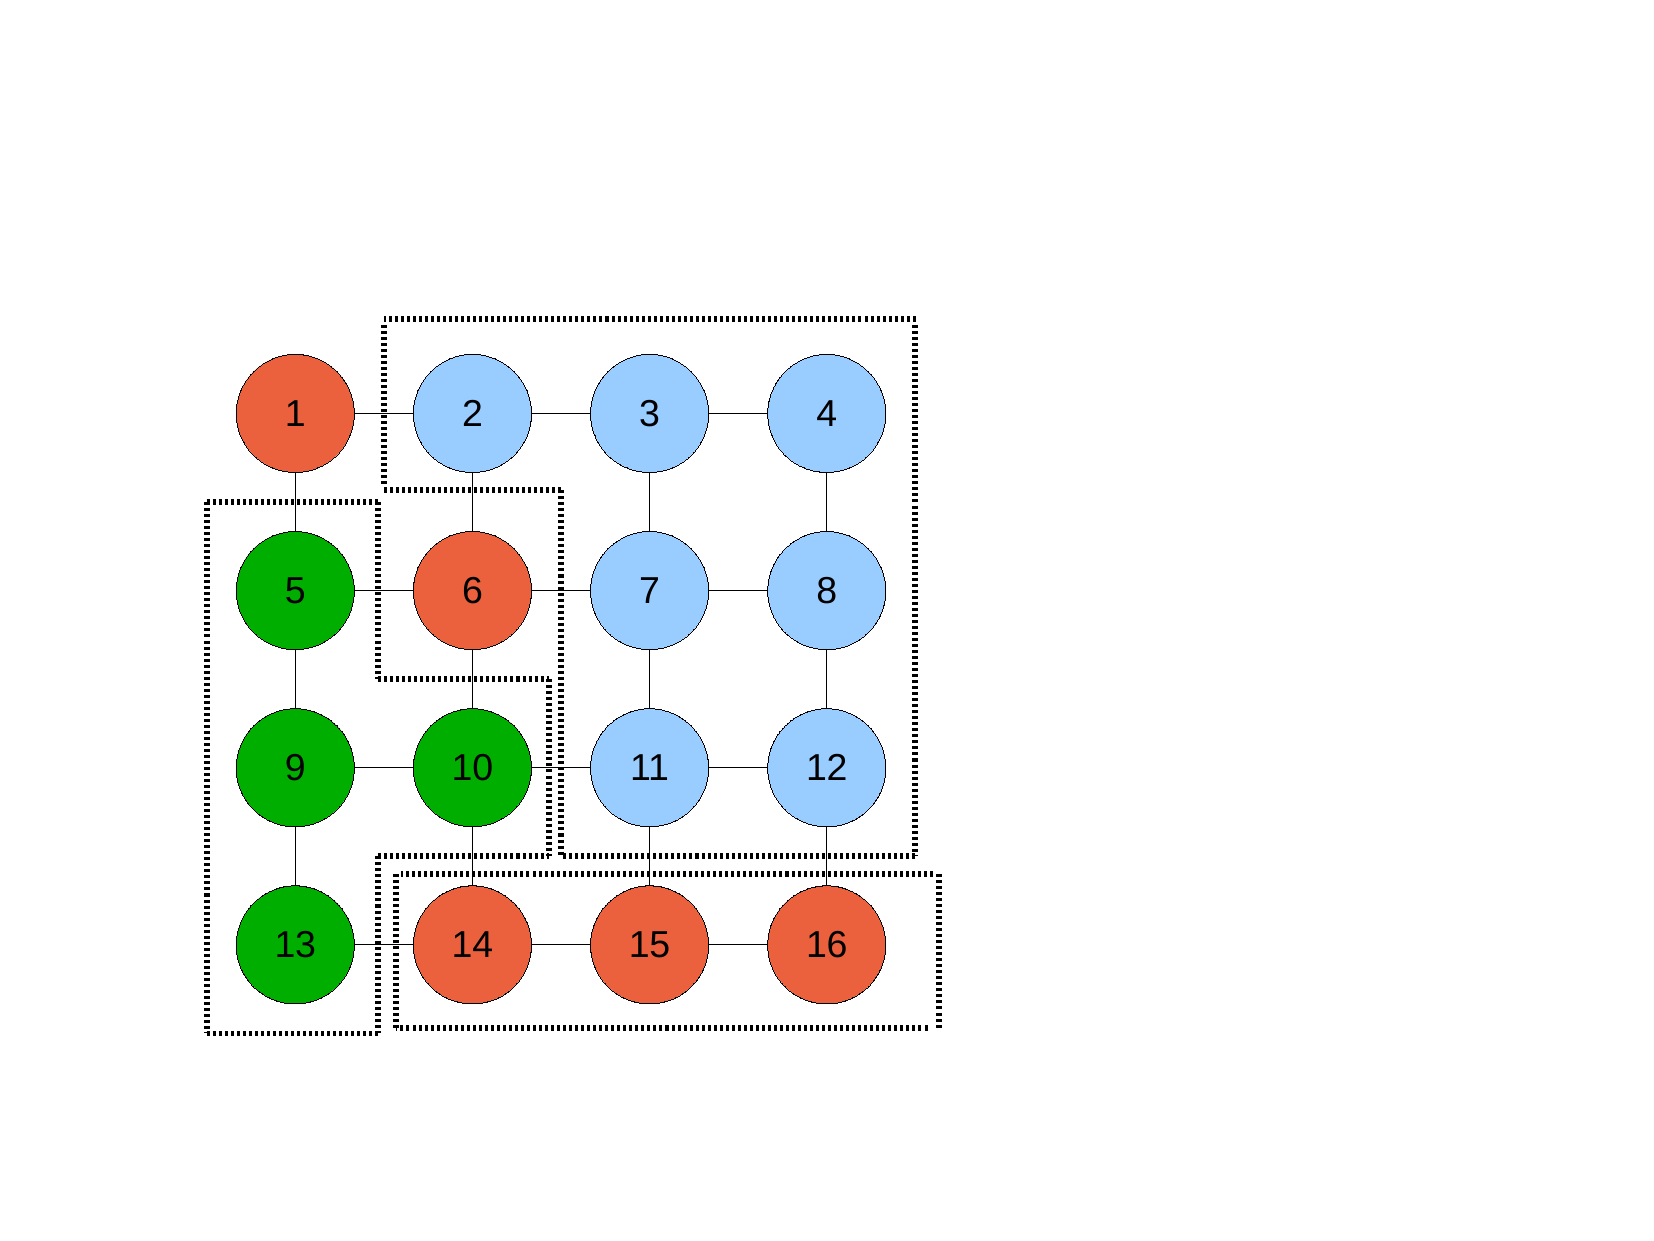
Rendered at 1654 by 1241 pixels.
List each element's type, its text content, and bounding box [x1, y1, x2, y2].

text_box 14 [413, 885, 532, 1004]
text_box 4 [767, 354, 886, 473]
text_box 8 [767, 531, 886, 650]
text_box 7 [590, 531, 709, 650]
text_box 13 [236, 885, 355, 1004]
text_box 6 [413, 531, 532, 650]
text_box 15 [590, 885, 709, 1004]
text_box 11 [590, 708, 709, 827]
text_box 16 [767, 885, 886, 1004]
text_box 10 [413, 708, 532, 827]
text_box 12 [767, 708, 886, 827]
text_box 2 [413, 354, 532, 473]
text_box 1 [236, 354, 355, 473]
text_box 9 [236, 708, 355, 827]
text_box 3 [590, 354, 709, 473]
text_box 5 [236, 531, 355, 650]
